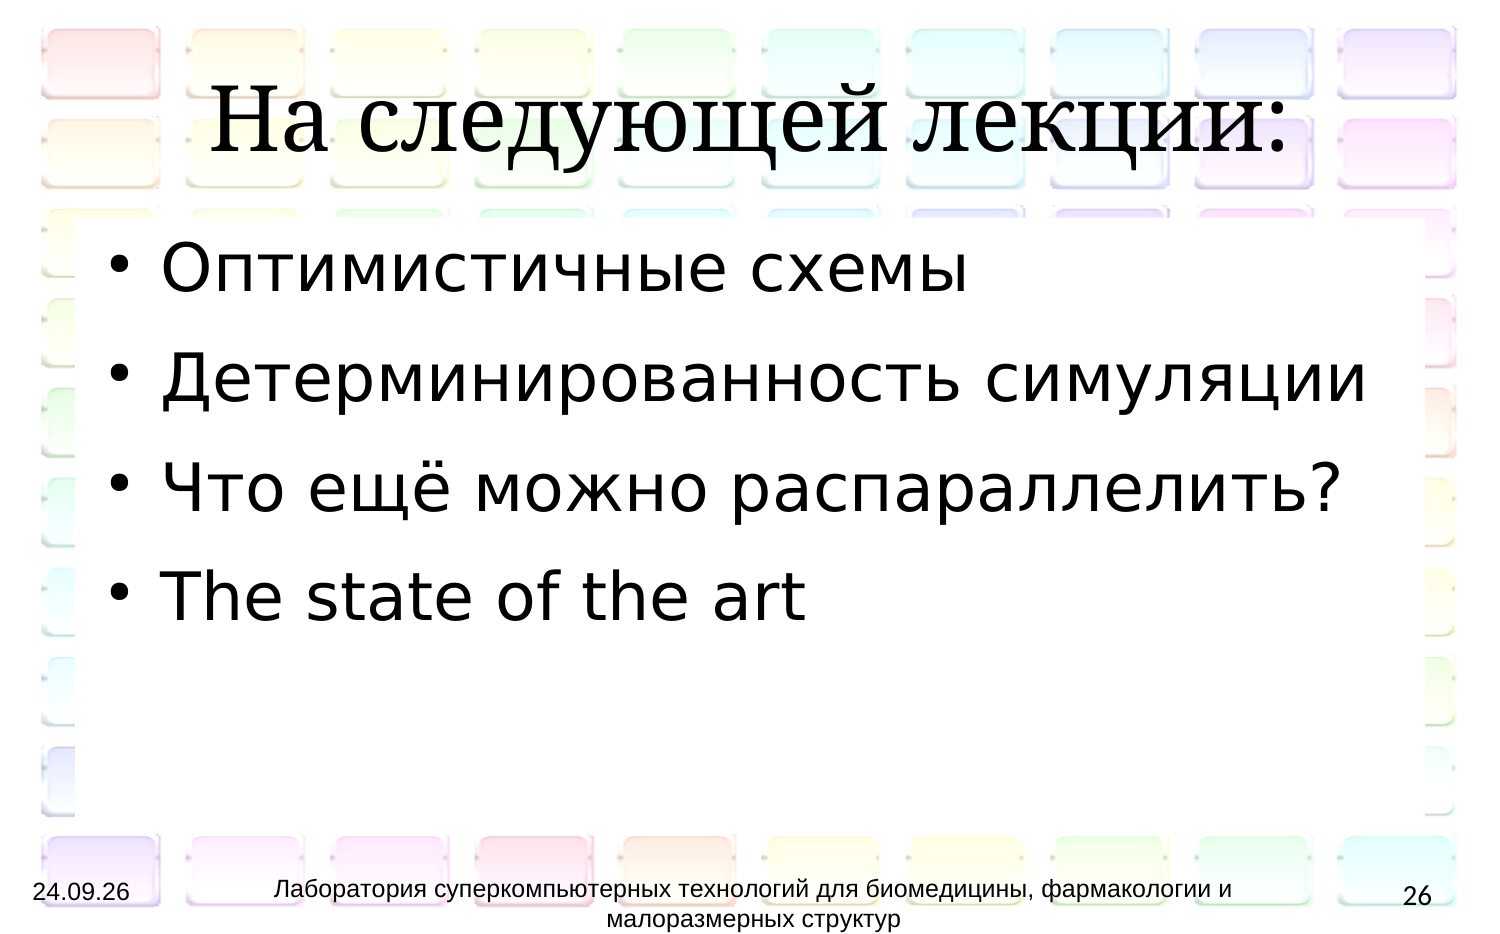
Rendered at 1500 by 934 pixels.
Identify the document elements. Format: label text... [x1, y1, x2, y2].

text_box <номер> [1387, 868, 1473, 918]
title На следующей лекции: [75, 37, 1426, 193]
list Оптимистичные схемы Детерминированность симуляции Что ещё можно распараллелить? The state of the art [75, 217, 1426, 834]
text_box Лаборатория суперкомпьютерных технологий для биомедицины, фармакологии и малоразмерных структур [171, 864, 1338, 915]
picture [0, 0, 1500, 934]
text_box 14.04.14 [17, 868, 184, 918]
